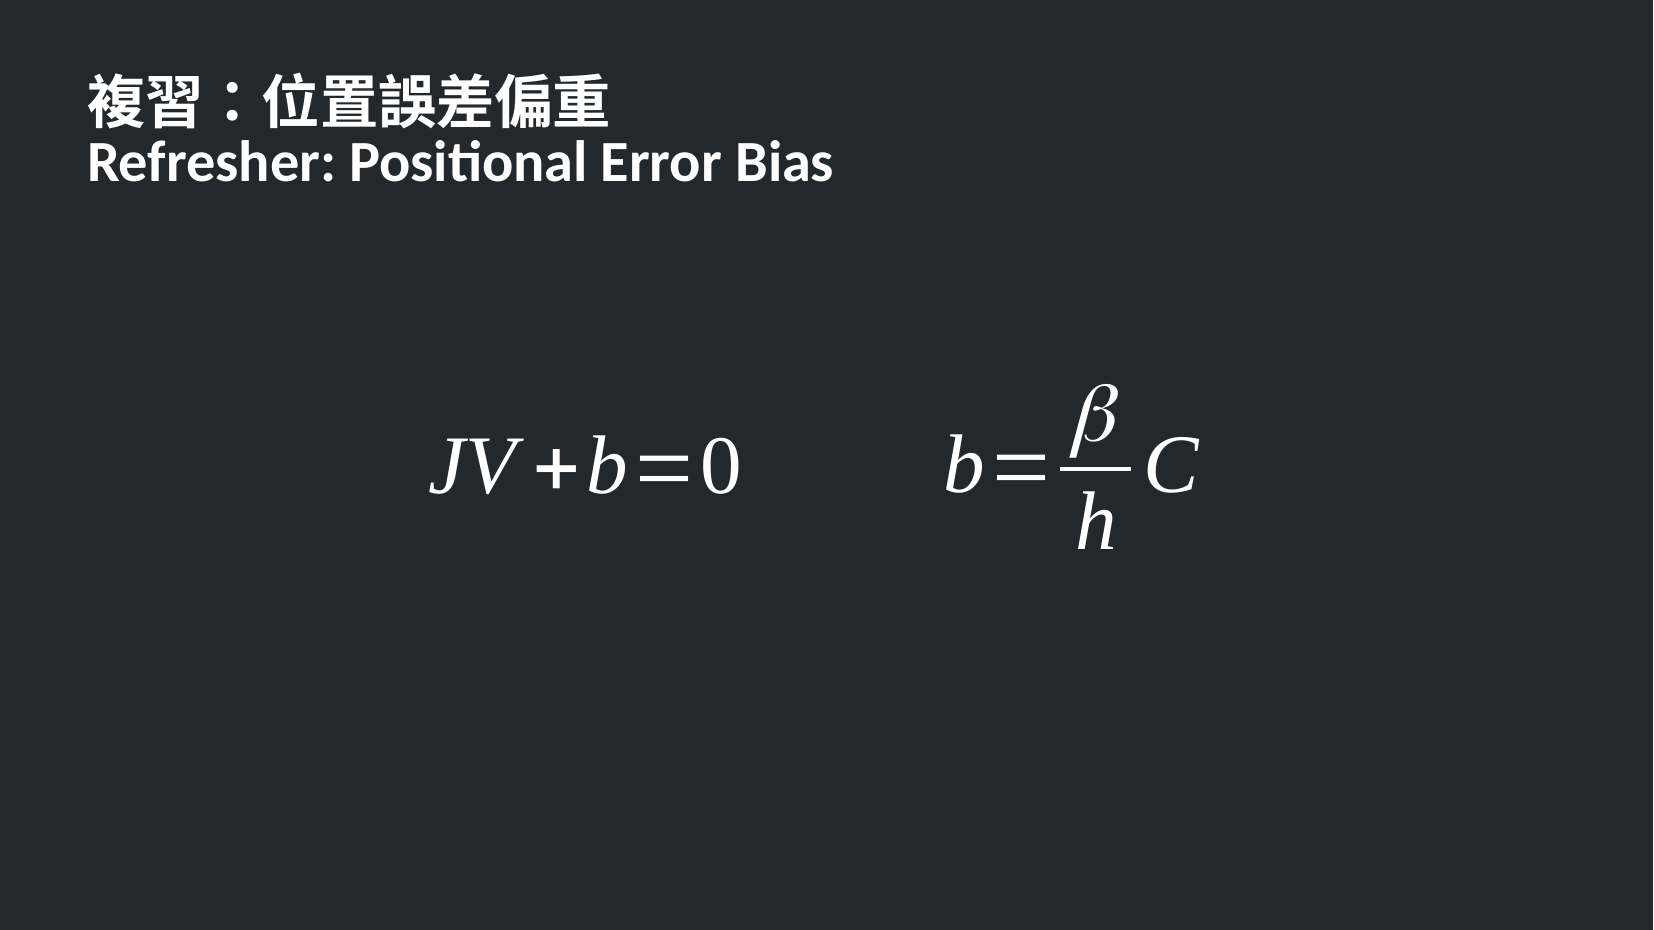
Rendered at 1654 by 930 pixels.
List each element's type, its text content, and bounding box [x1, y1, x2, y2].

text_box 複習：位置誤差偏重 Refresher: Positional Error Bias [72, 72, 1363, 221]
chart [420, 418, 749, 511]
chart [936, 380, 1211, 568]
